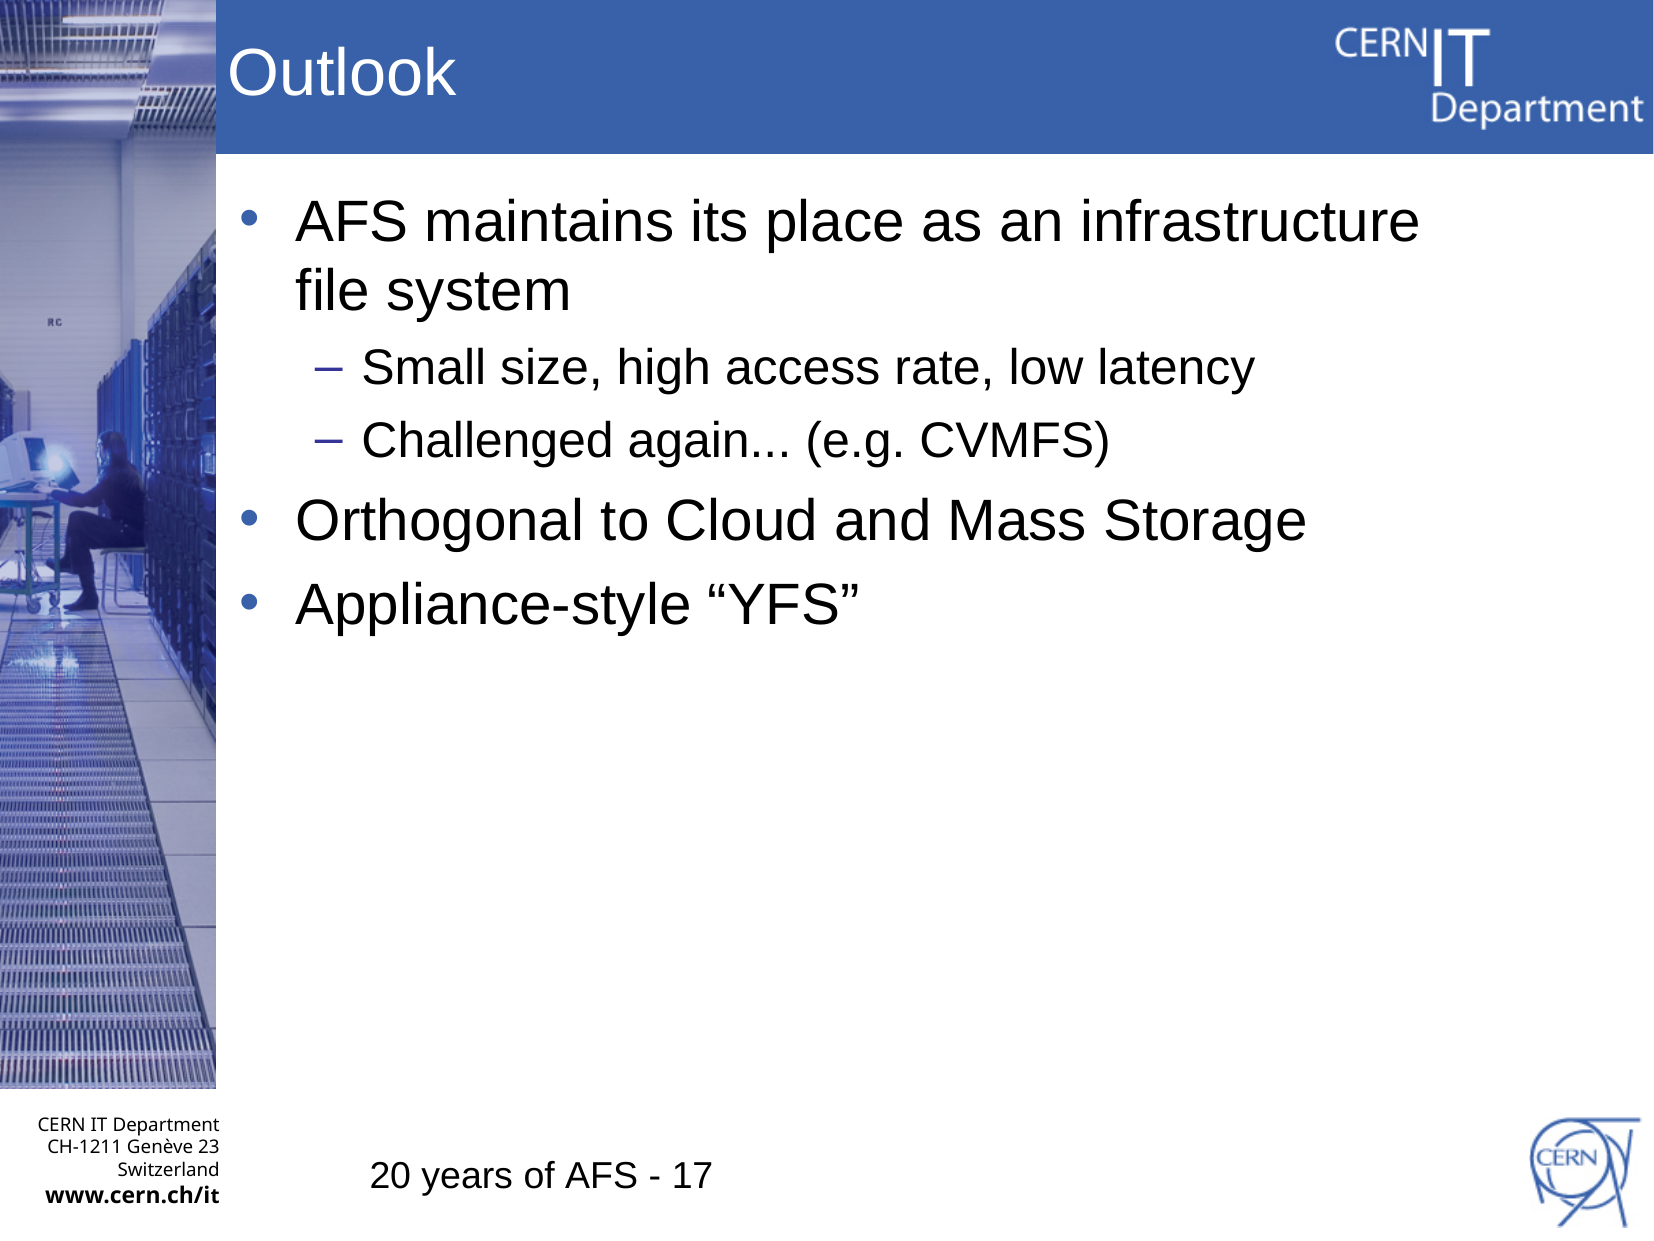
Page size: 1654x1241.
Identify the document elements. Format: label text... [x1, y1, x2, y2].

title Outlook [212, 0, 1126, 165]
picture [1529, 1116, 1642, 1228]
picture [1126, 0, 1654, 154]
list AFS maintains its place as an infrastructure file system Small size, high access rate, low latency Challenged again... (e.g. CVMFS) Orthogonal to Cloud and Mass Storage Appliance-style “YFS” [224, 174, 1463, 1003]
